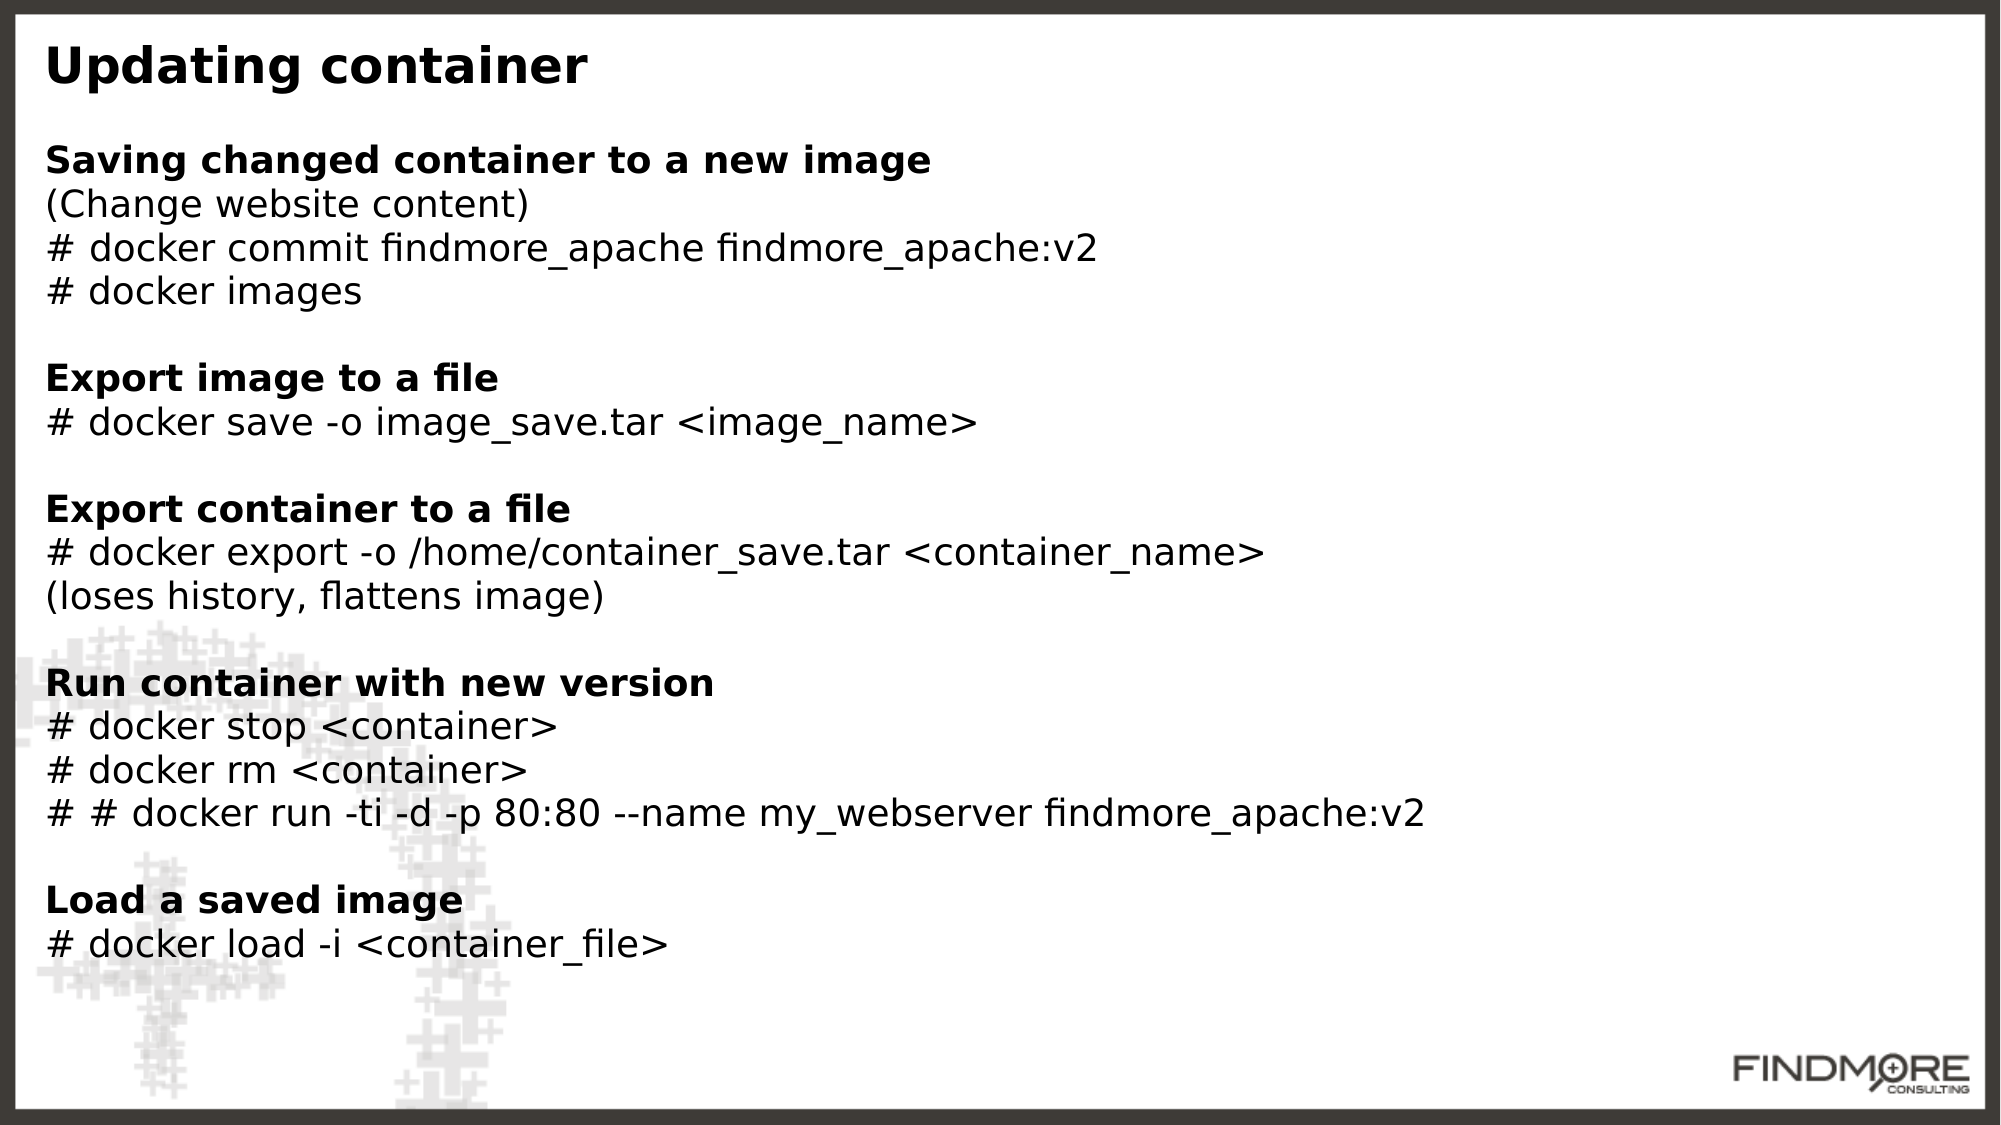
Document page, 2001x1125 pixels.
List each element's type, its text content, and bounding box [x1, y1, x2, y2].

picture [0, 0, 2001, 1125]
text_box Updating container Saving changed container to a new image (Change website content) # docker commit findmore_apache findmore_apache:v2 # docker images Export image to a file # docker save -o image_save.tar <image_name> Export container to a file # docker export -o /home/container_save.tar <container_name> (loses history, flattens image) Run container with new version # docker stop <container> # docker rm <container> # # docker run -ti -d -p 80:80 --name my_webserver findmore_apache:v2 Load a saved image # docker load -i <container_file> [30, 30, 1951, 1036]
